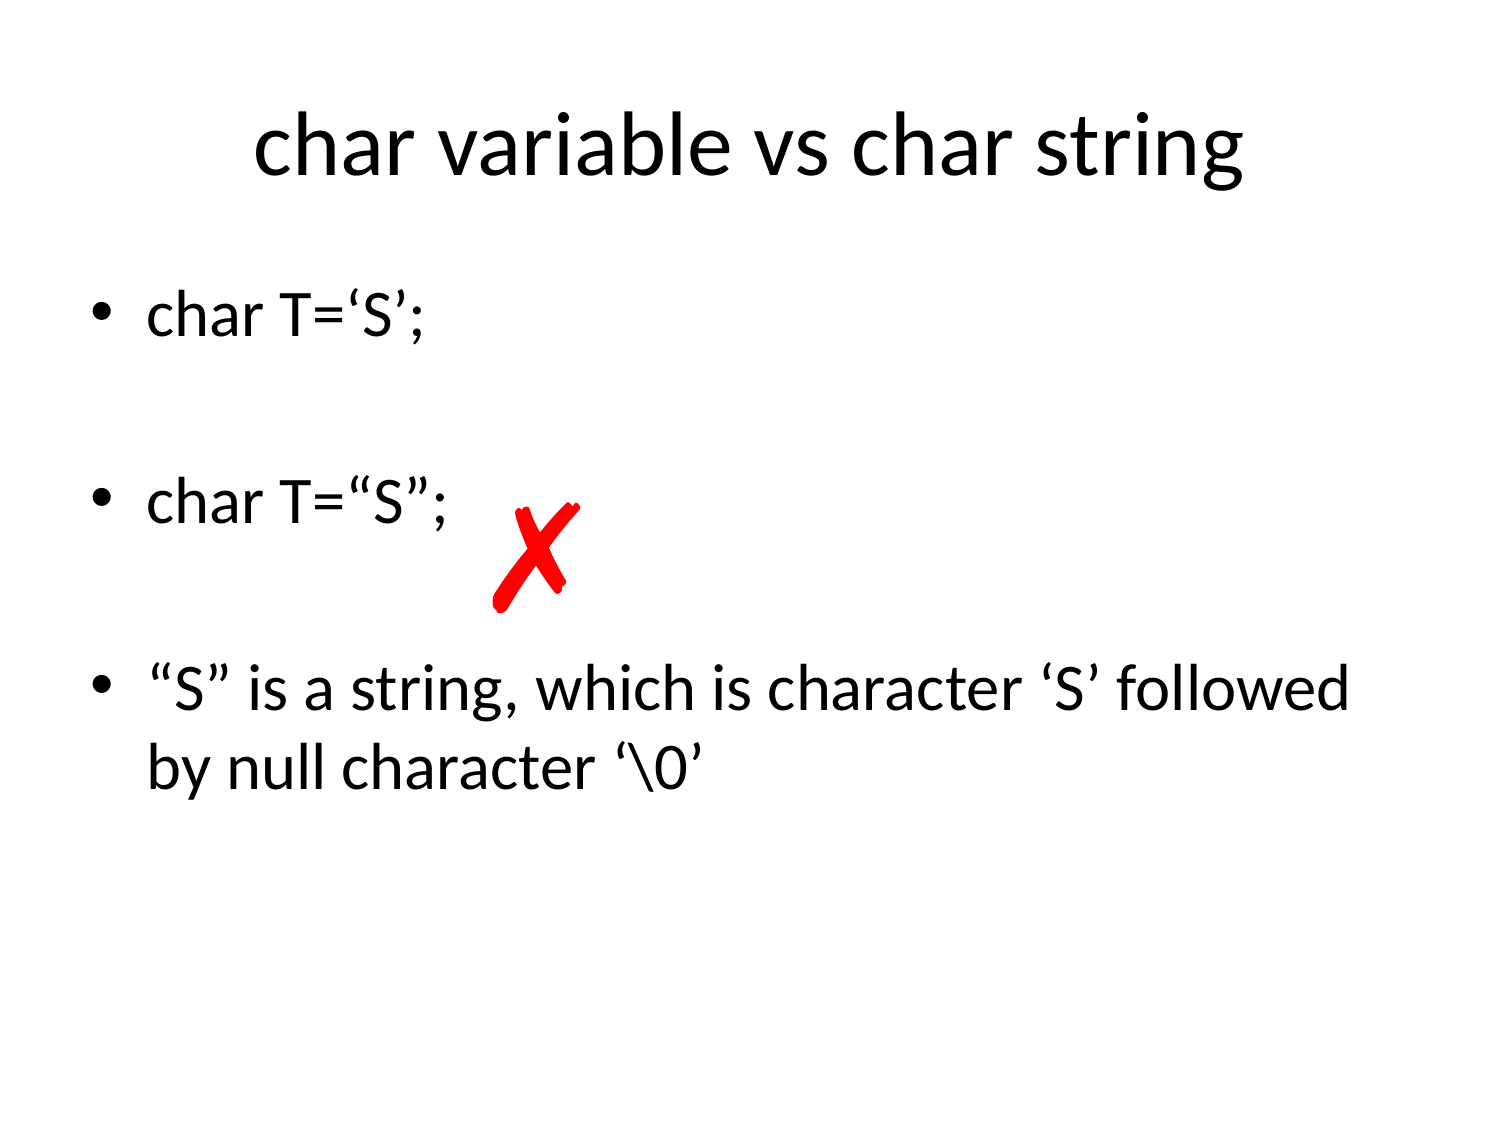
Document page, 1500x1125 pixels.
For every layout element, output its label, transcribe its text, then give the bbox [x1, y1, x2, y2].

text_box ✗ [460, 454, 722, 650]
list char T=‘S’; char T=“S”; “S” is a string, which is character ‘S’ followed by null character ‘\0’ [75, 262, 1425, 1005]
title char variable vs char string [75, 45, 1425, 233]
